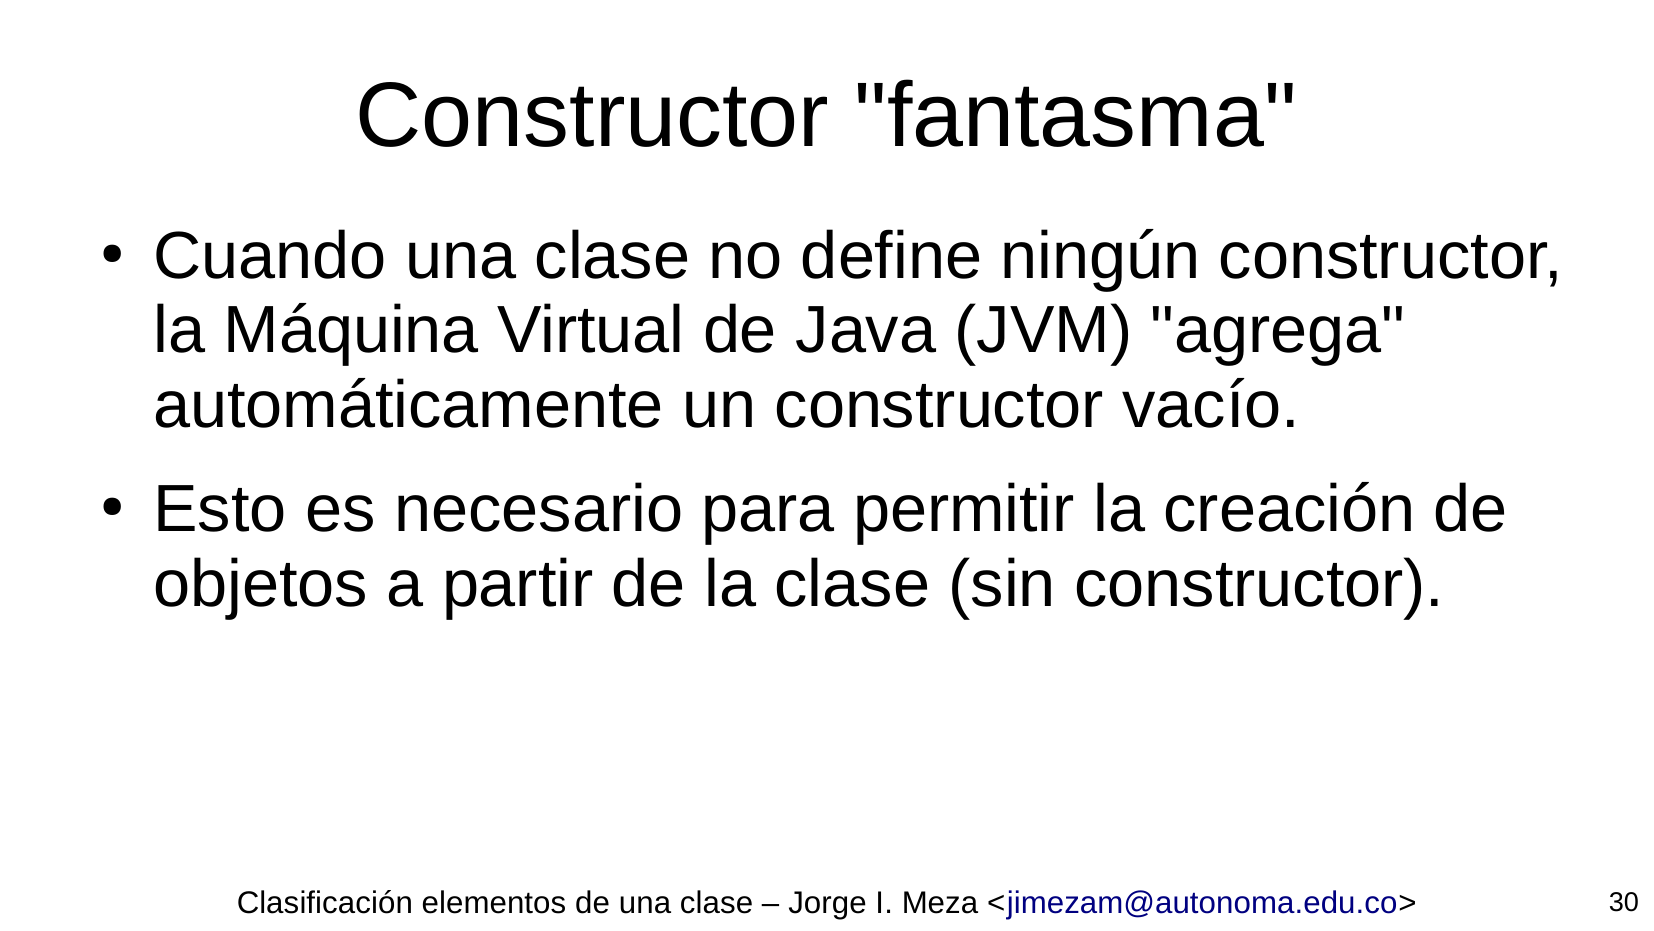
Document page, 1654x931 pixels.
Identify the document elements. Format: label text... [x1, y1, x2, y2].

title Constructor "fantasma" [82, 37, 1571, 193]
list Cuando una clase no define ningún constructor, la Máquina Virtual de Java (JVM) "agrega" automáticamente un constructor vacío. Esto es necesario para permitir la creación de objetos a partir de la clase (sin constructor). [82, 217, 1571, 879]
